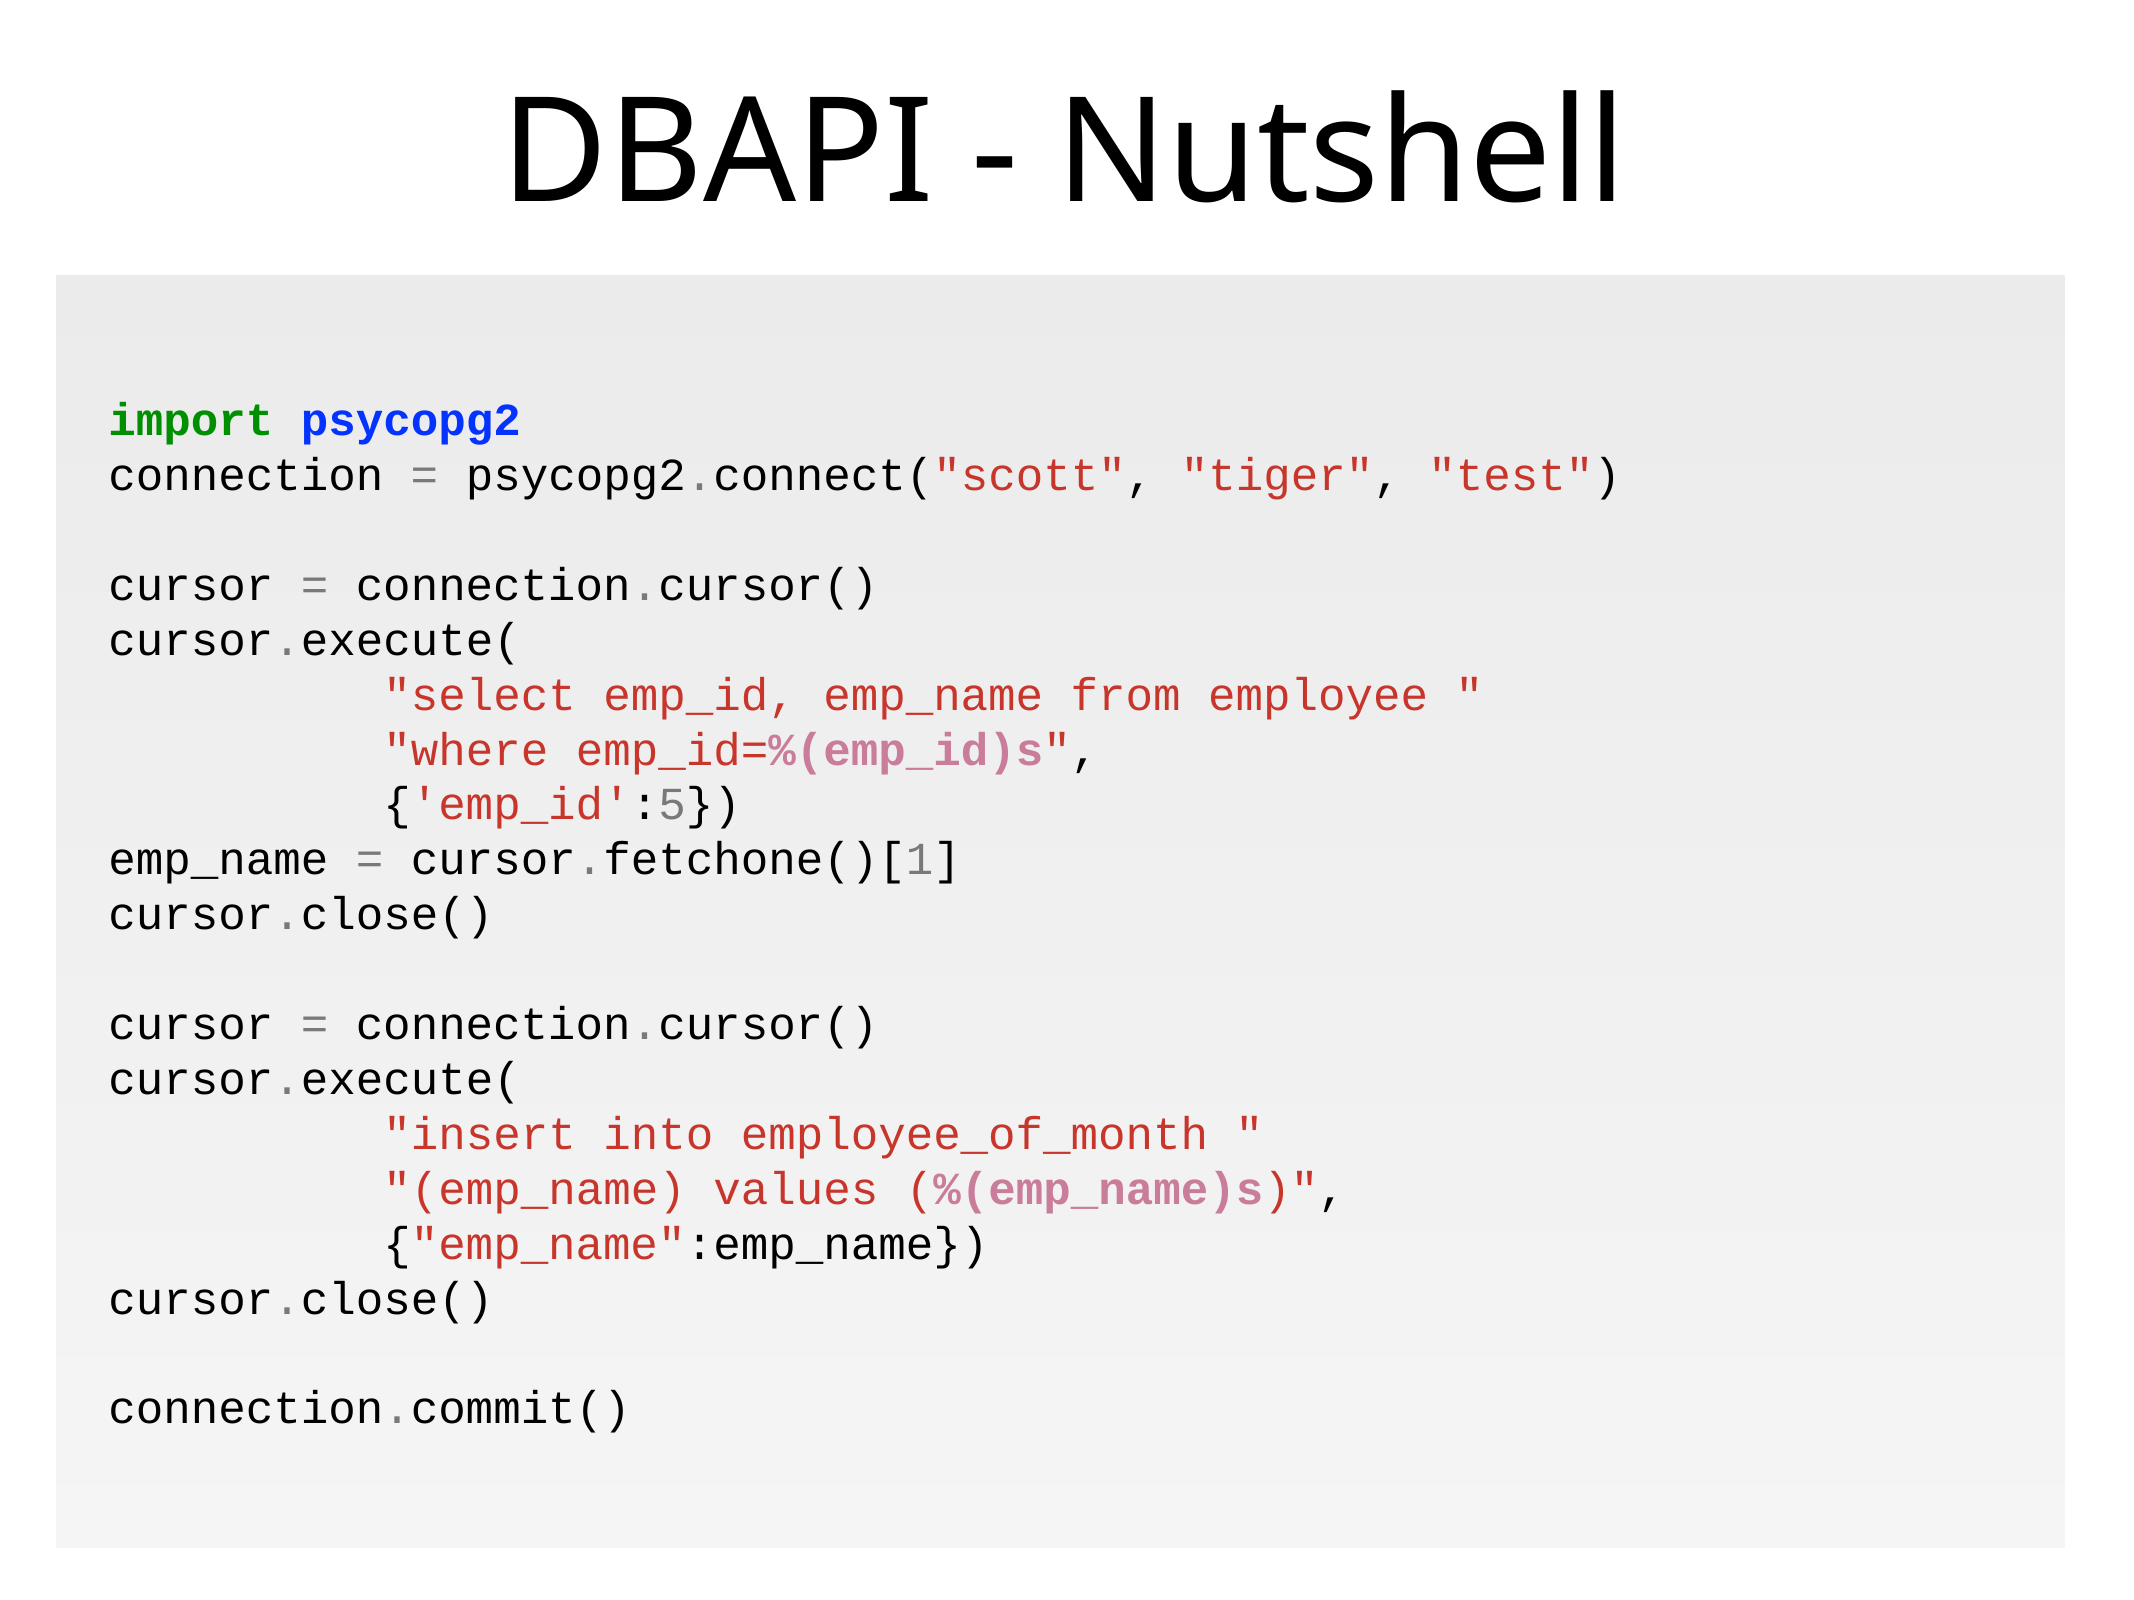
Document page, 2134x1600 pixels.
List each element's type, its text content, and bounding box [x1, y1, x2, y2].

title DBAPI - Nutshell [60, 41, 2069, 244]
list import psycopg2 connection = psycopg2.connect("scott", "tiger", "test") cursor = connection.cursor() cursor.execute( "select emp_id, emp_name from employee " "where emp_id=%(emp_id)s", {'emp_id':5}) emp_name = cursor.fetchone()[1] cursor.close() cursor = connection.cursor() cursor.execute( "insert into employee_of_month " "(emp_name) values (%(emp_name)s)", {"emp_name":emp_name}) cursor.close() connection.commit() [56, 275, 2065, 1548]
